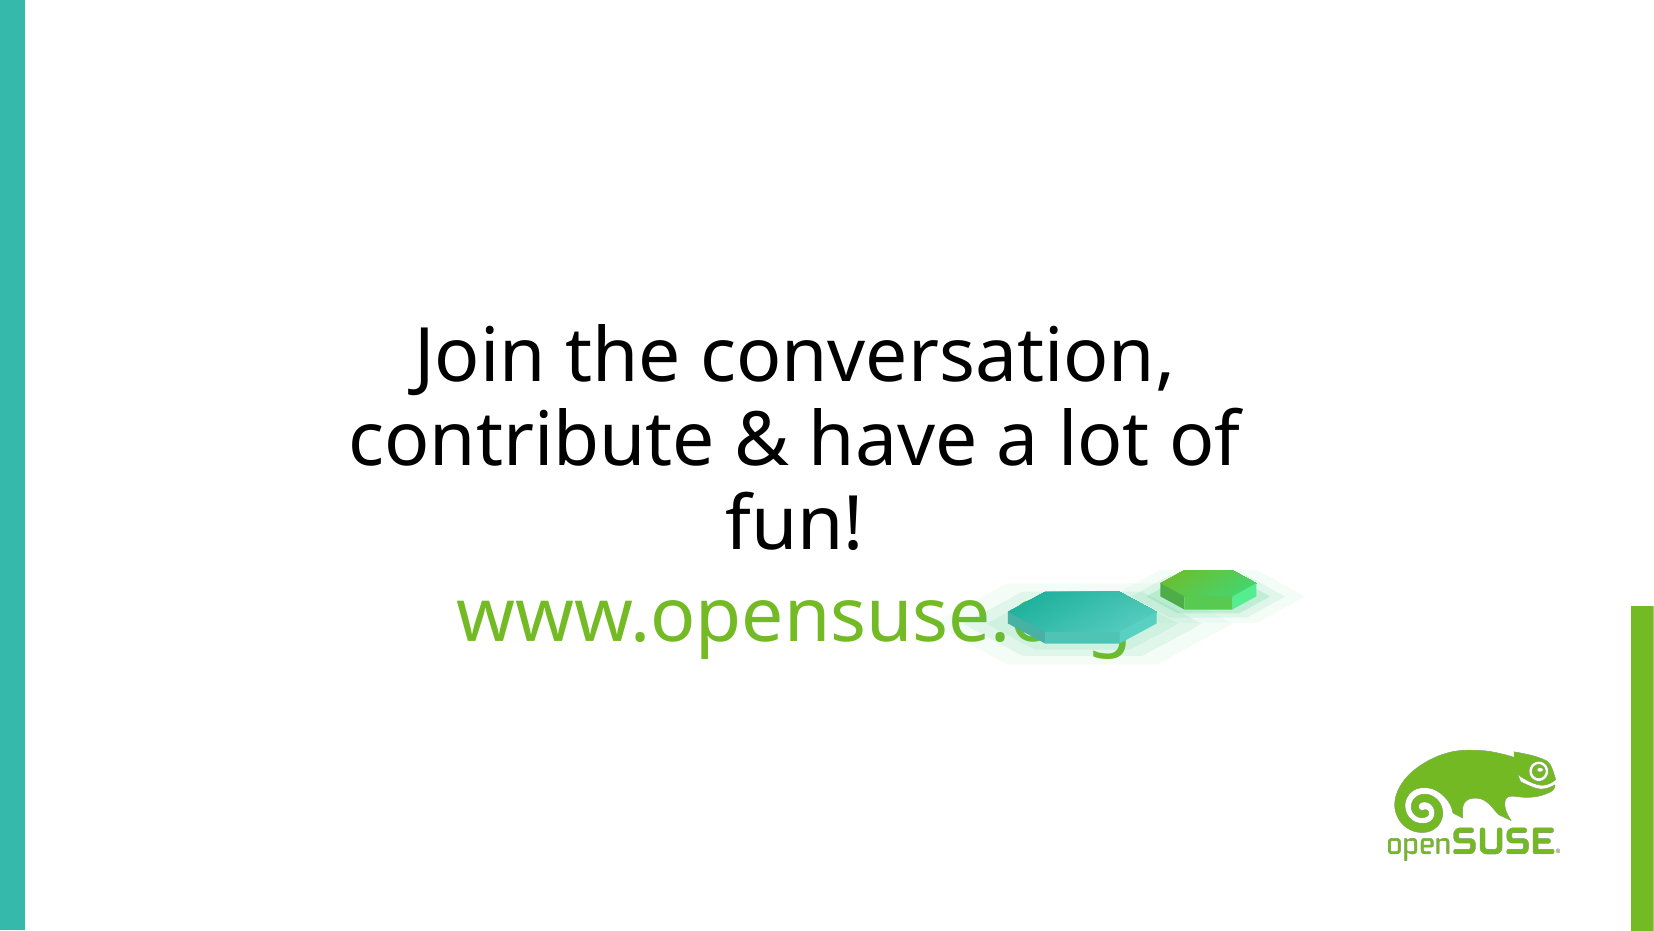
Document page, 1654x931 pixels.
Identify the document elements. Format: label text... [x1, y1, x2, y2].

text_box Join the conversation, contribute & have a lot of fun! www.opensuse.org [284, 314, 1305, 690]
text_box [932, 569, 1306, 665]
picture [1388, 750, 1560, 861]
